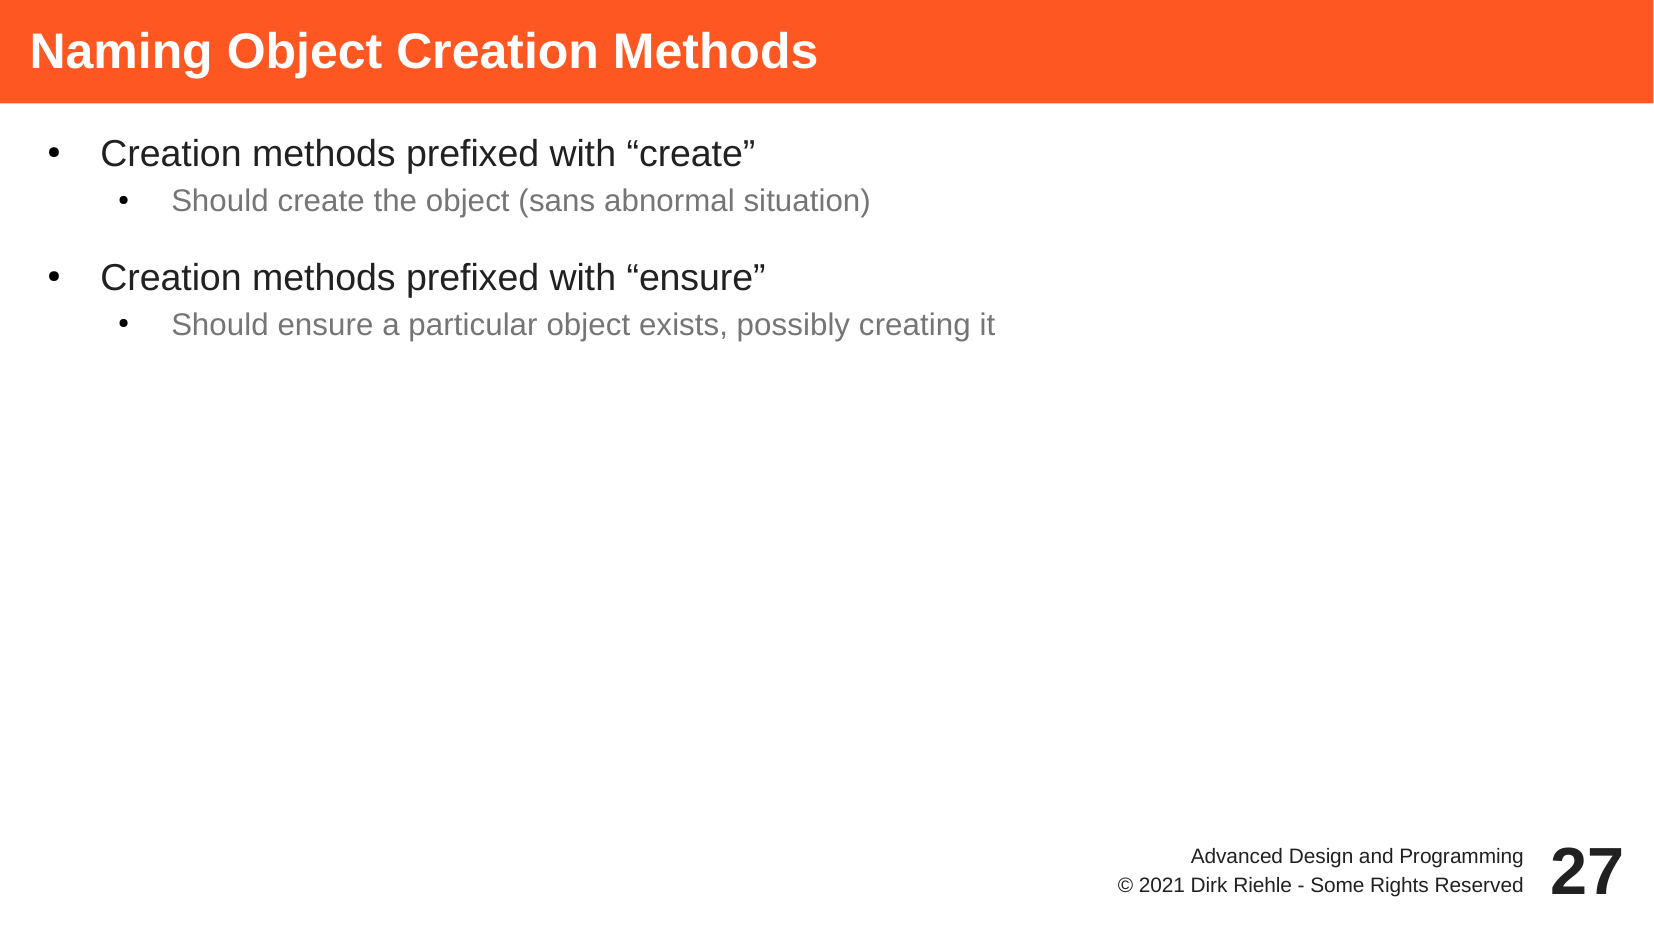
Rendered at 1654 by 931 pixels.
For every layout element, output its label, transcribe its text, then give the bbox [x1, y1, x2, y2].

title Naming Object Creation Methods [0, 0, 1654, 104]
list Creation methods prefixed with “create” Should create the object (sans abnormal situation) Creation methods prefixed with “ensure” Should ensure a particular object exists, possibly creating it [29, 132, 1625, 813]
